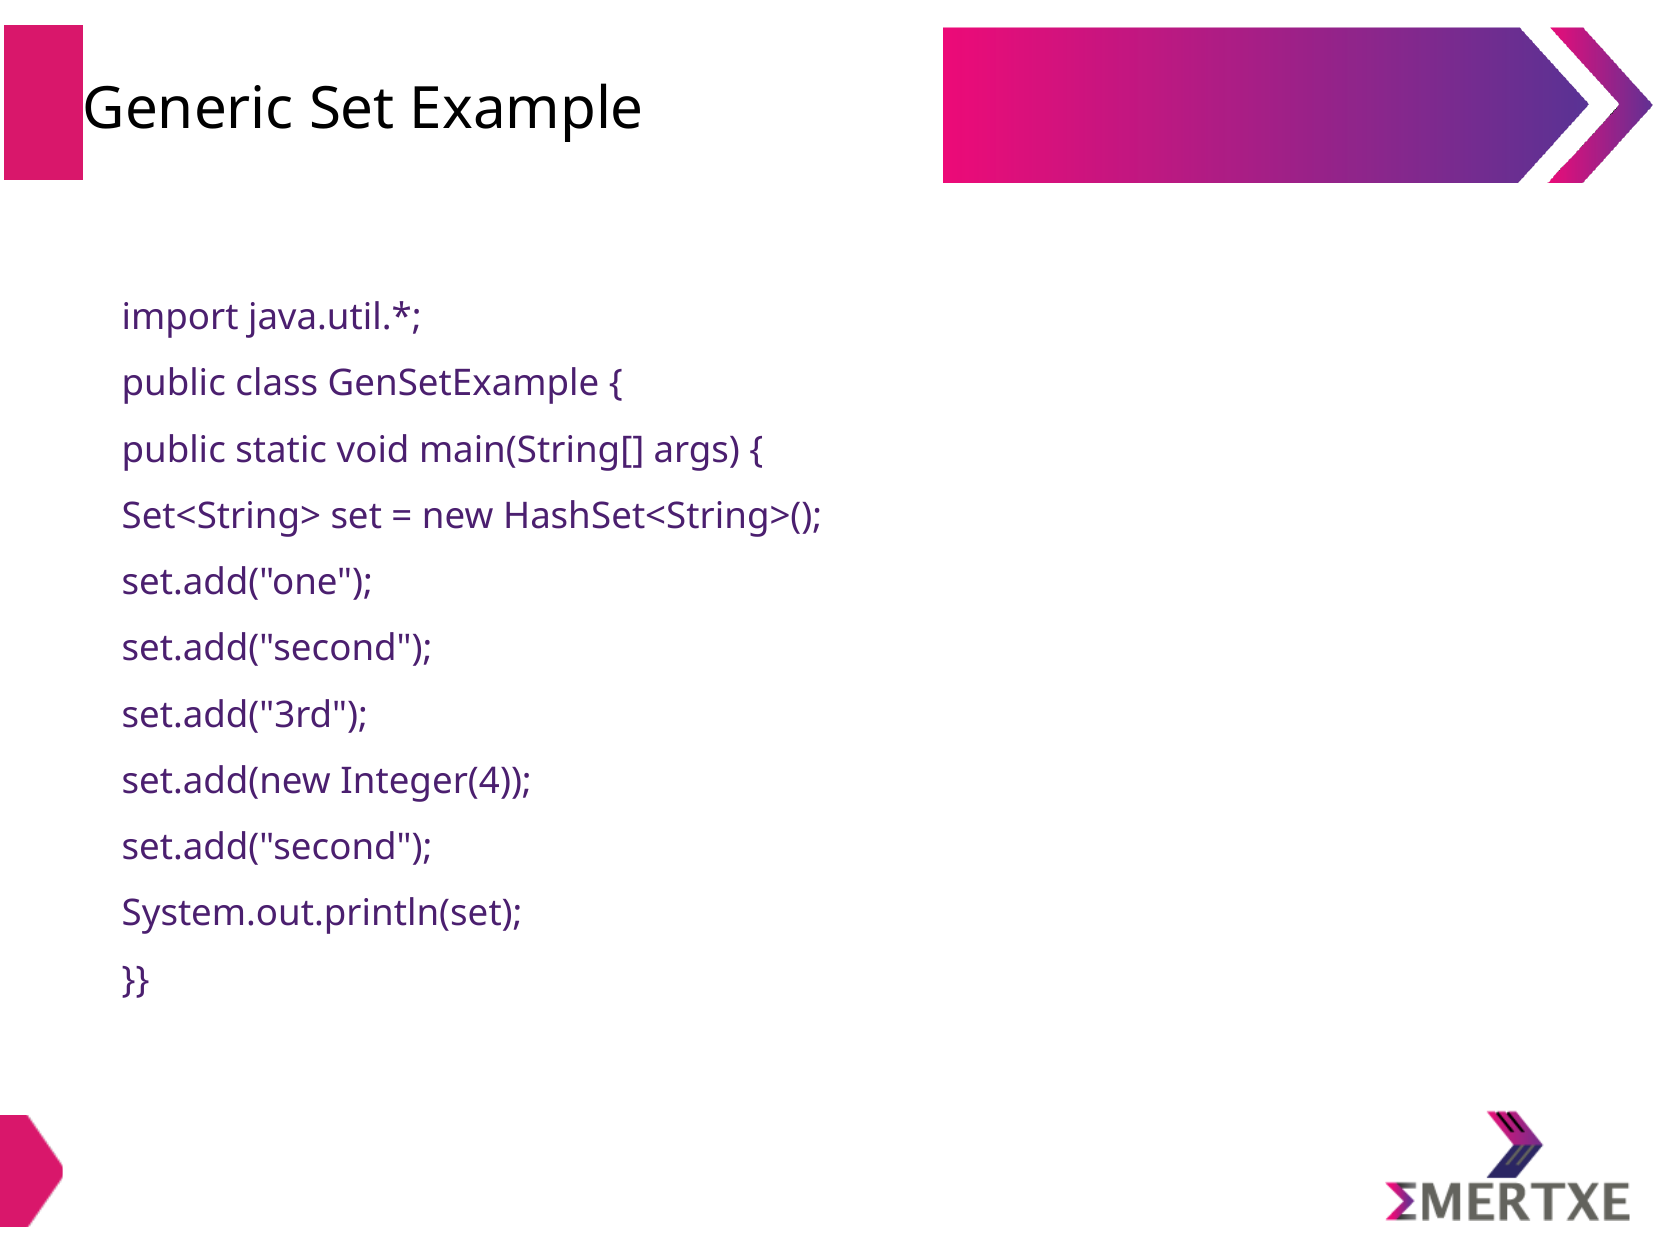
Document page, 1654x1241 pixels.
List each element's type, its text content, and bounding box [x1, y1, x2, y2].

picture [1571, 27, 1653, 183]
list import java.util.*; public class GenSetExample { public static void main(String[] args) { Set<String> set = new HashSet<String>(); set.add("one"); set.add("second"); set.add("3rd"); set.add(new Integer(4)); set.add("second"); System.out.println(set); }} [82, 290, 1571, 1010]
title Generic Set Example [82, 2, 1571, 210]
picture [1385, 1107, 1631, 1221]
